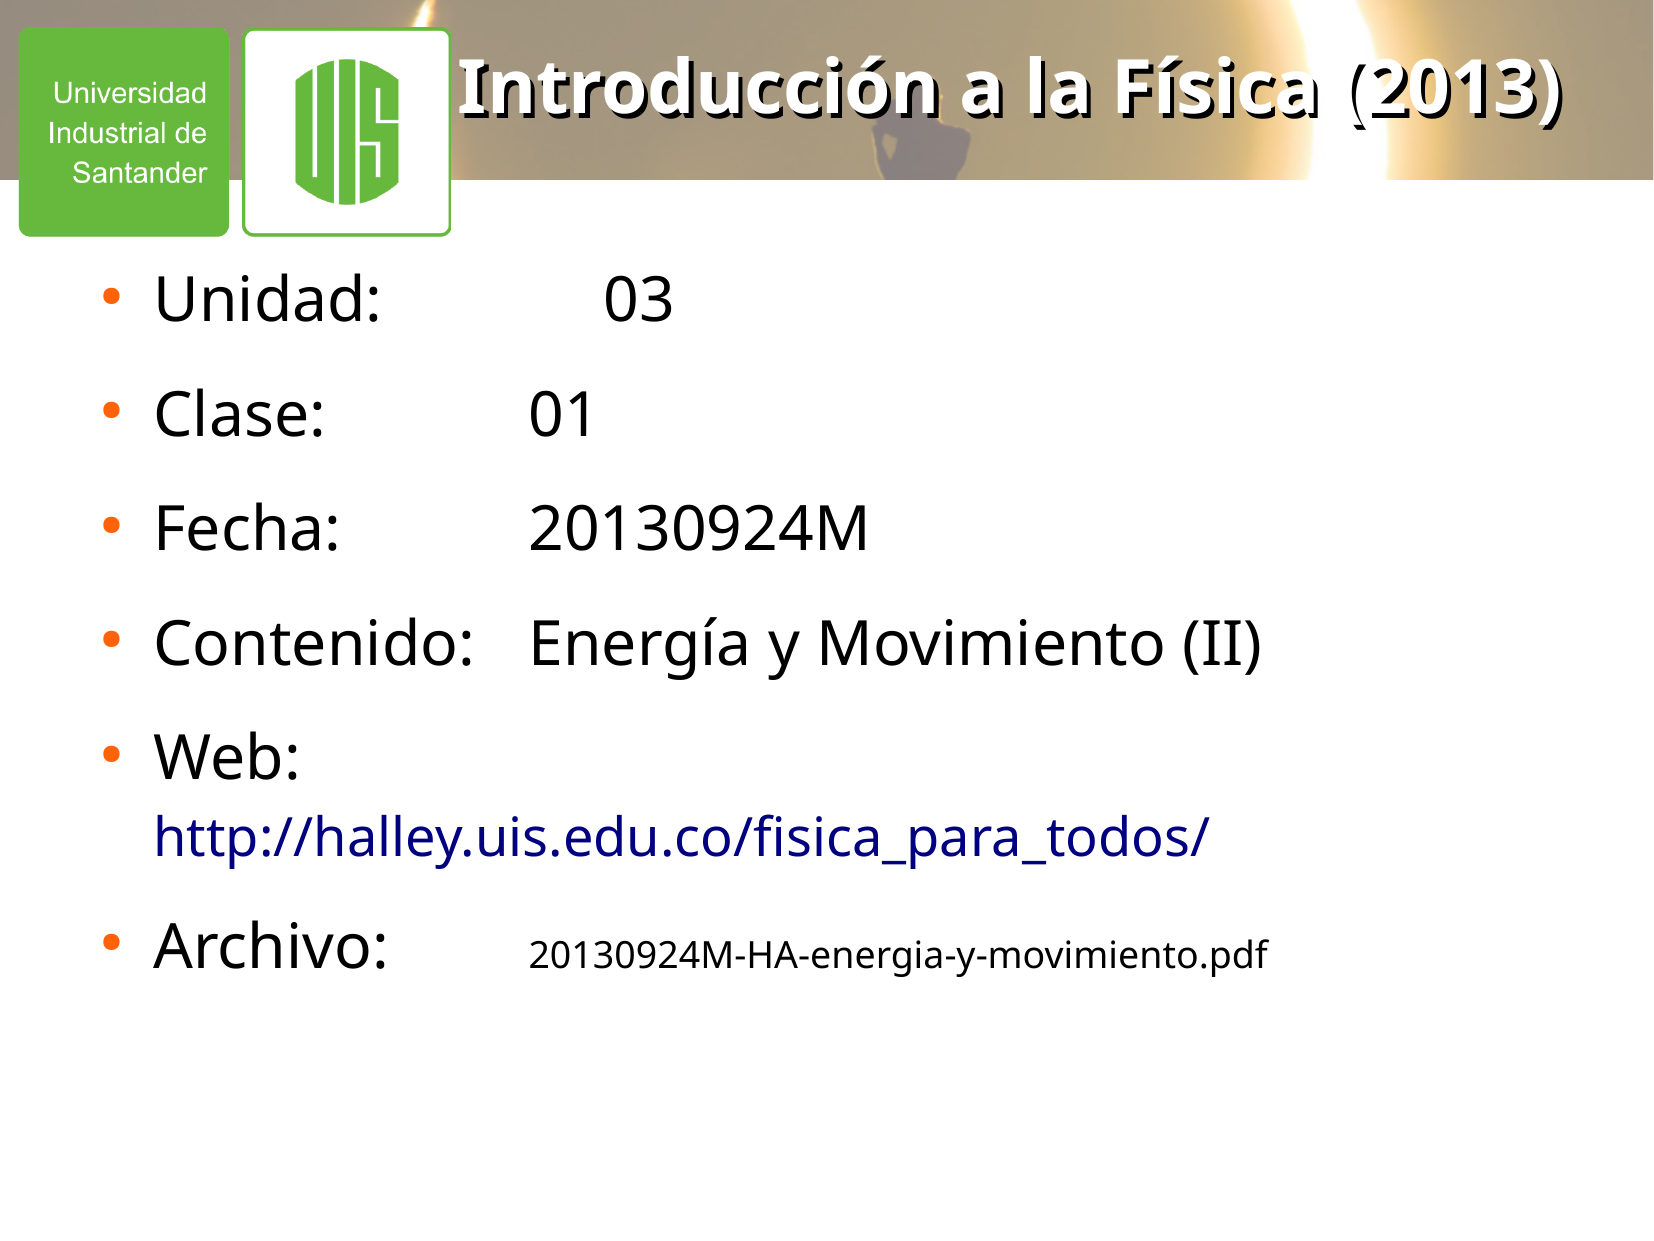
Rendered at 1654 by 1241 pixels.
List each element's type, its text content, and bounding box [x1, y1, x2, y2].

title Introducción a la Física (2013) [75, 19, 1564, 151]
picture [0, 0, 1654, 237]
list Unidad: 03 Clase: 01 Fecha: 20130924M Contenido: Energía y Movimiento (II) Web: http://halley.uis.edu.co/fisica_para_todos/ Archivo: 20130924M-HA-energia-y-movimiento.pdf [82, 255, 1571, 1156]
